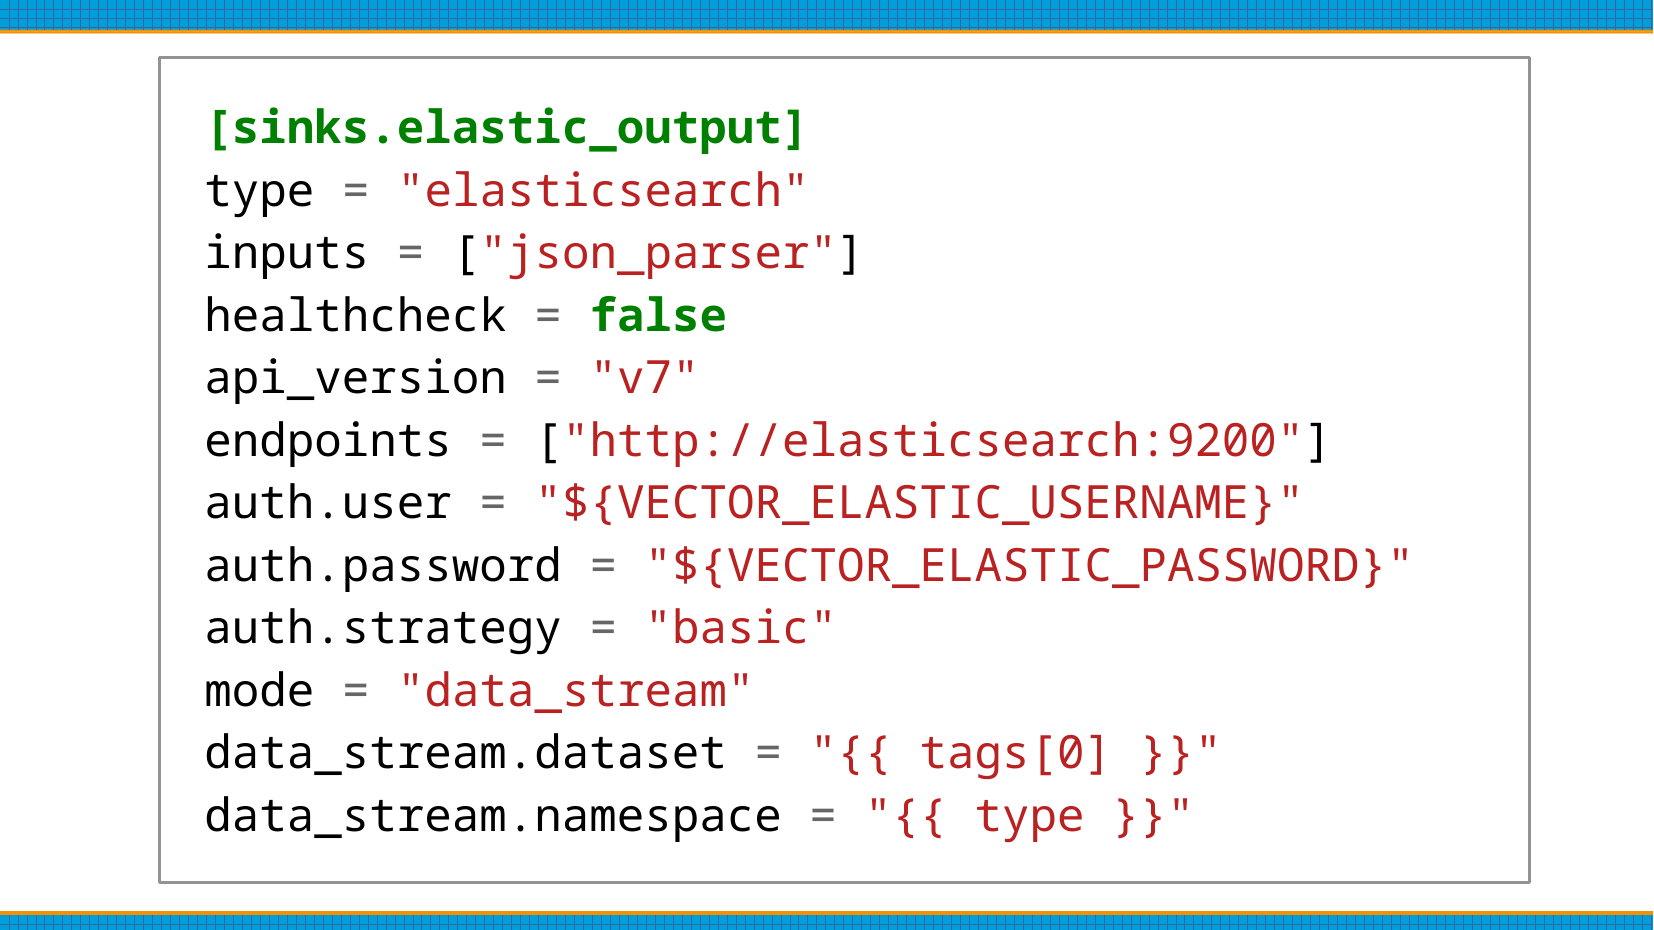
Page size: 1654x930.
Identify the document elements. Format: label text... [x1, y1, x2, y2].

text_box [sinks.elastic_output] type = "elasticsearch" inputs = ["json_parser"] healthcheck = false api_version = "v7" endpoints = ["http://elasticsearch:9200"] auth.user = "${VECTOR_ELASTIC_USERNAME}" auth.password = "${VECTOR_ELASTIC_PASSWORD}" auth.strategy = "basic" mode = "data_stream" data_stream.dataset = "{{ tags[0] }}" data_stream.namespace = "{{ type }}" [159, 57, 1530, 883]
